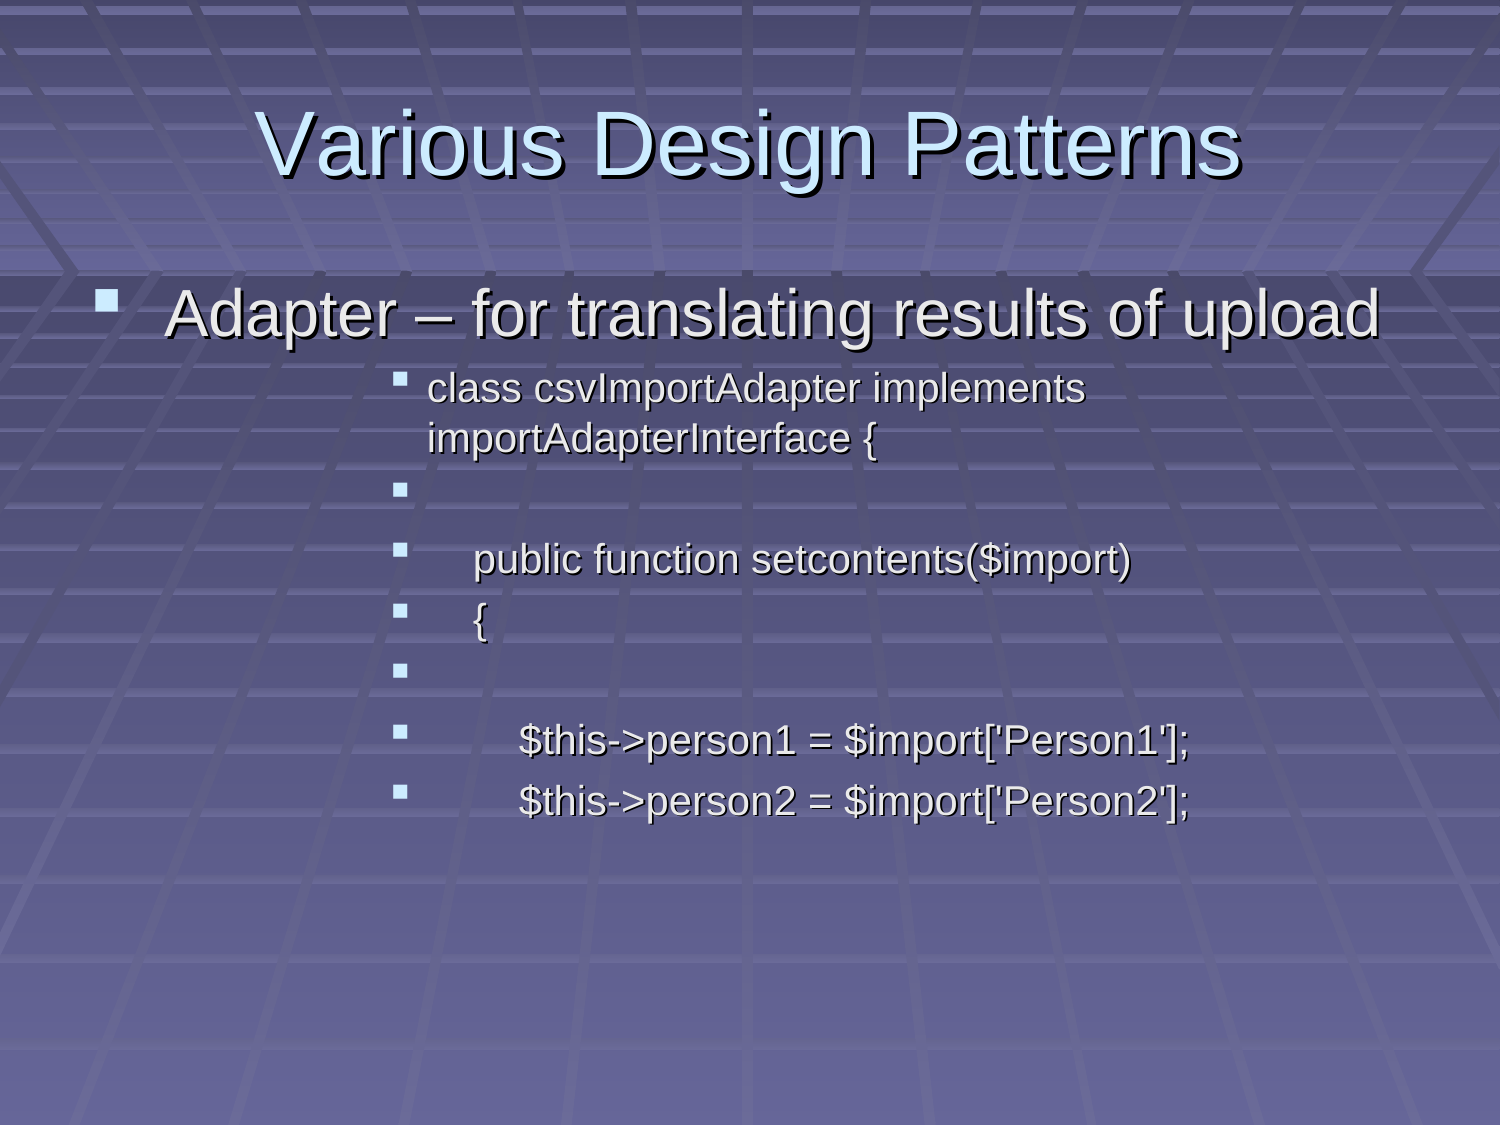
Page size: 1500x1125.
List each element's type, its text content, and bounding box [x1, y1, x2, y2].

title Various Design Patterns [74, 44, 1425, 233]
list Adapter – for translating results of upload class csvImportAdapter implements importAdapterInterface { public function setcontents($import) { $this->person1 = $import['Person1']; $this->person2 = $import['Person2']; [74, 262, 1425, 1000]
